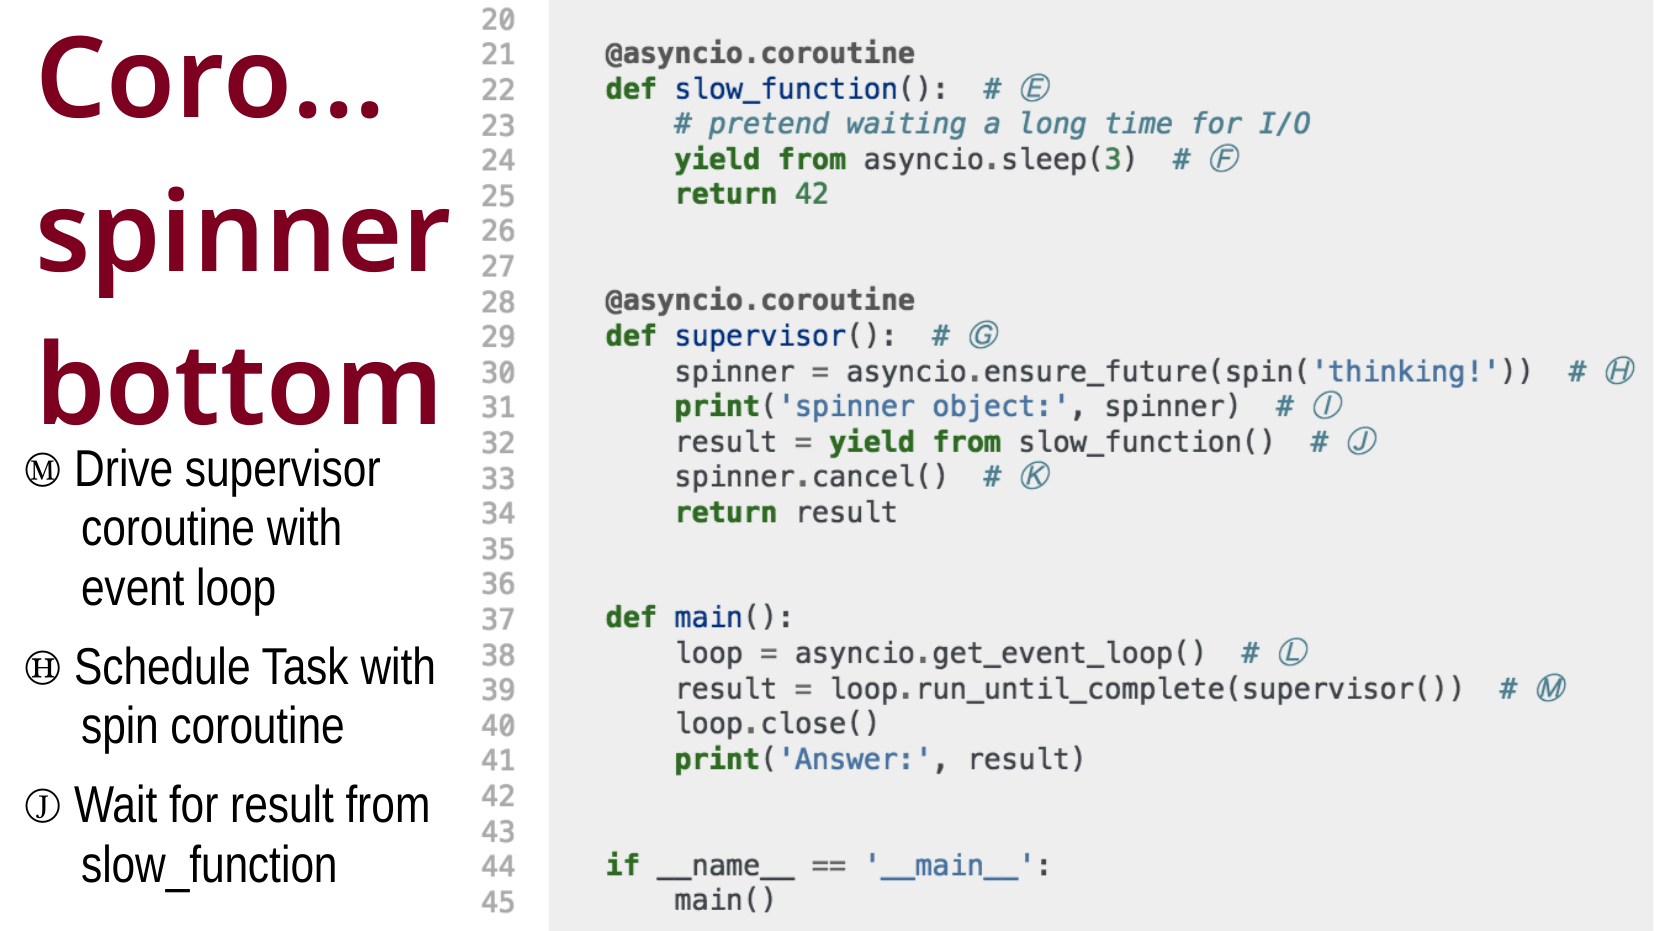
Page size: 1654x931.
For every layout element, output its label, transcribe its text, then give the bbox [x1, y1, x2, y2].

title Coro... spinner: bottom [35, 59, 458, 396]
picture [458, 0, 1654, 931]
list Ⓜ Drive supervisor coroutine with event loop Ⓗ Schedule Task with spin coroutine Ⓙ Wait for result from slow_function [23, 437, 497, 899]
